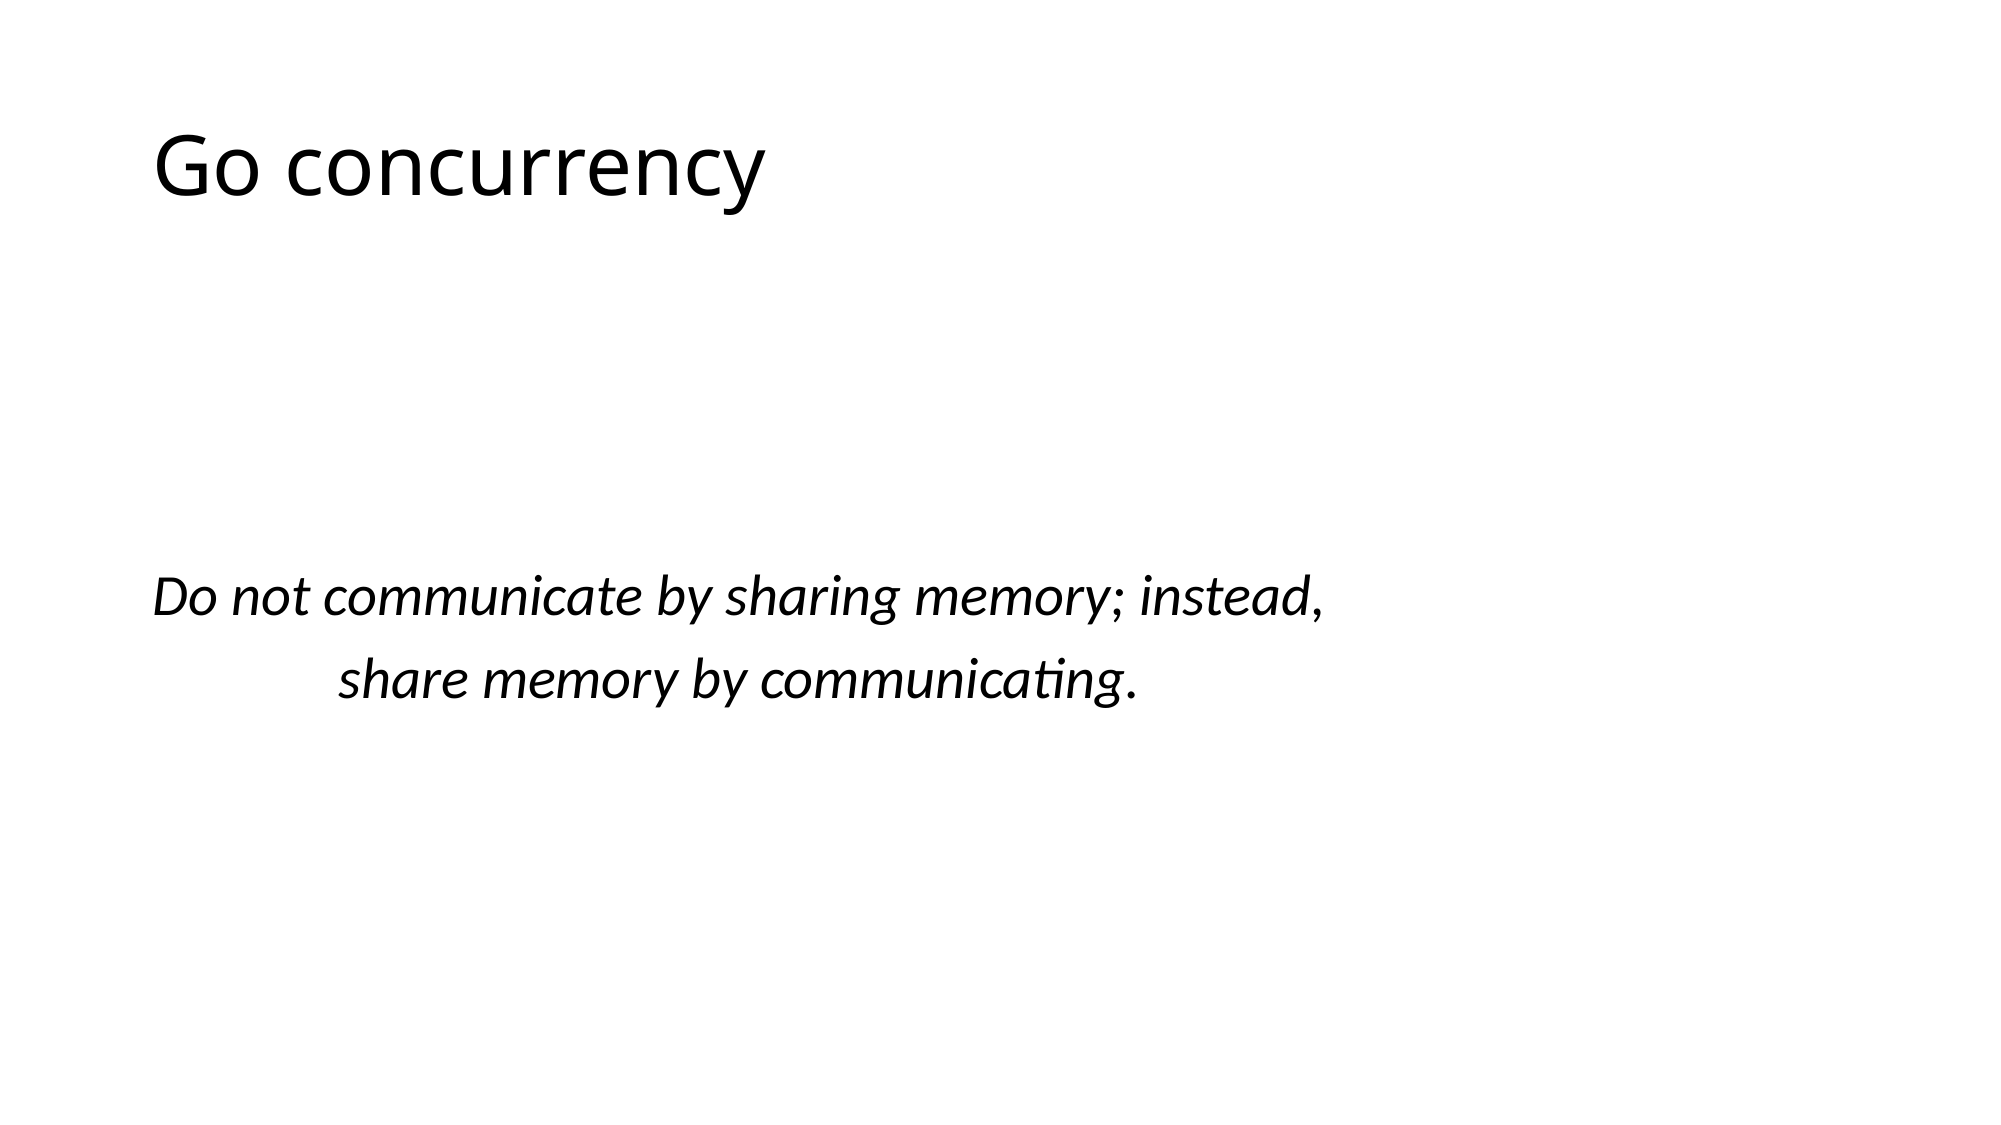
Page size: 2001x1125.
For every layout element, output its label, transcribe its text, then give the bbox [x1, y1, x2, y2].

title Go concurrency [137, 59, 1863, 278]
list Do not communicate by sharing memory; instead, share memory by communicating. [137, 299, 1863, 1014]
